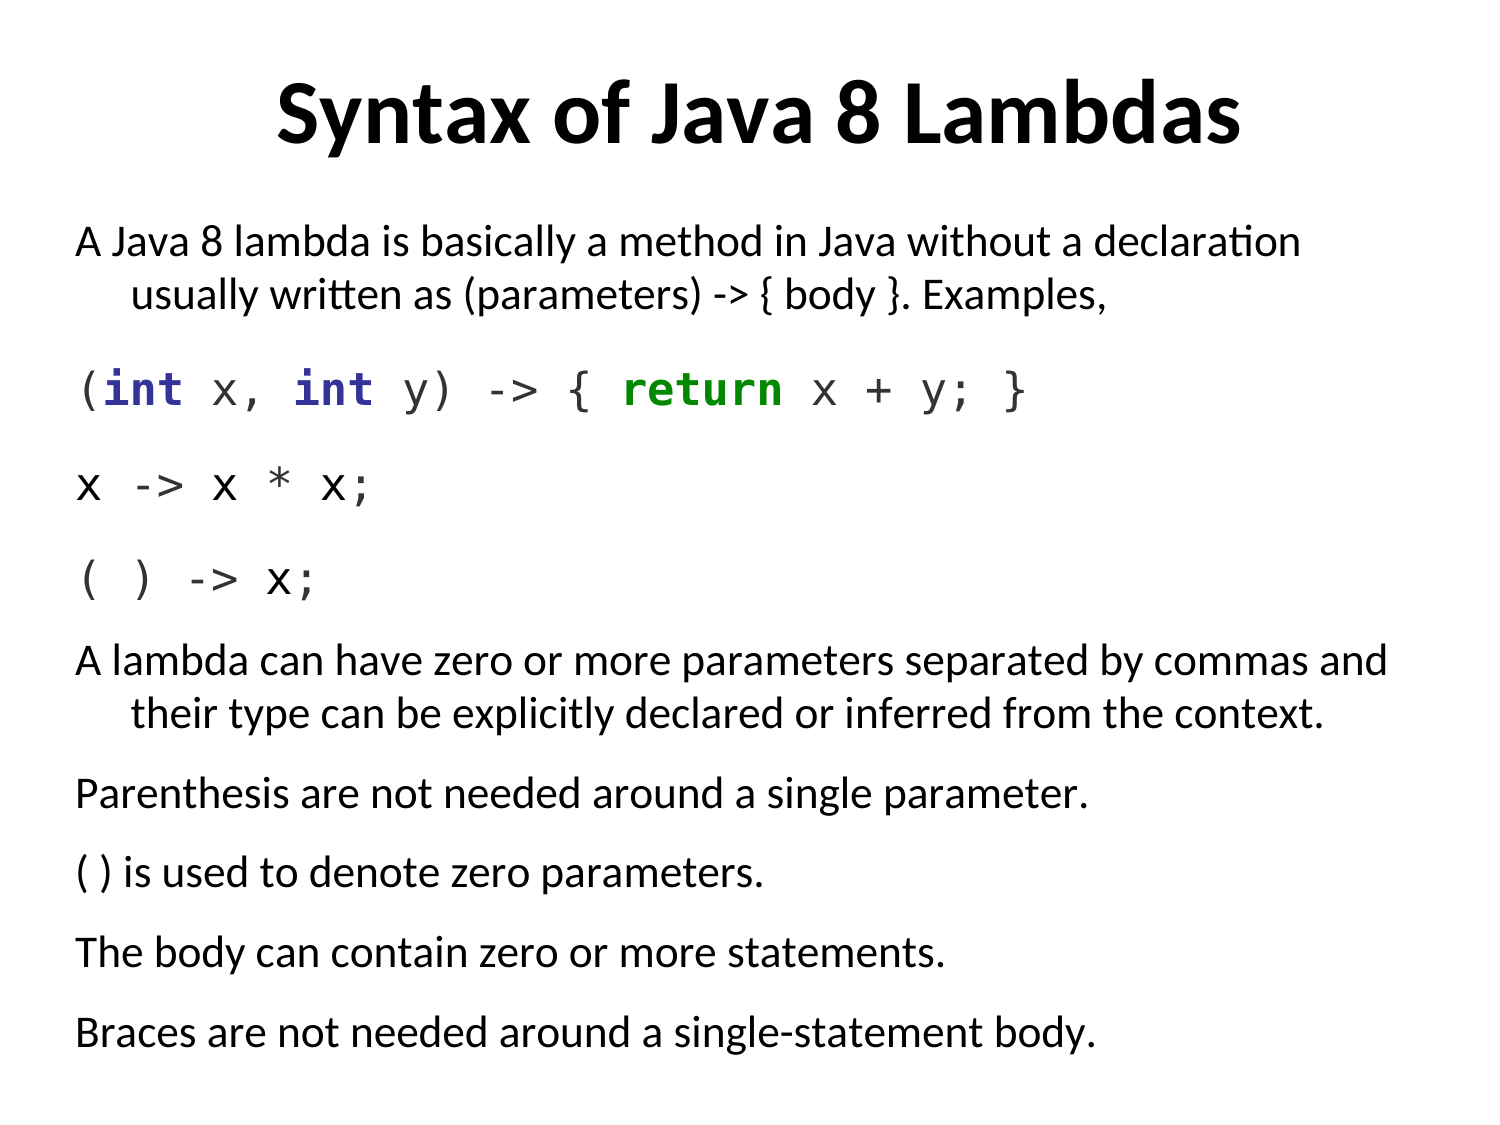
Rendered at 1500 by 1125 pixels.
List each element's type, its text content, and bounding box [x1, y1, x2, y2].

title Syntax of Java 8 Lambdas [74, 44, 1425, 177]
list A Java 8 lambda is basically a method in Java without a declaration usually written as (parameters) -> { body }. Examples, (int x, int y) -> { return x + y; } x -> x * x; ( ) -> x; A lambda can have zero or more parameters separated by commas and their type can be explicitly declared or inferred from the context. Parenthesis are not needed around a single parameter. ( ) is used to denote zero parameters. The body can contain zero or more statements. Braces are not needed around a single-statement body. [75, 212, 1395, 1075]
